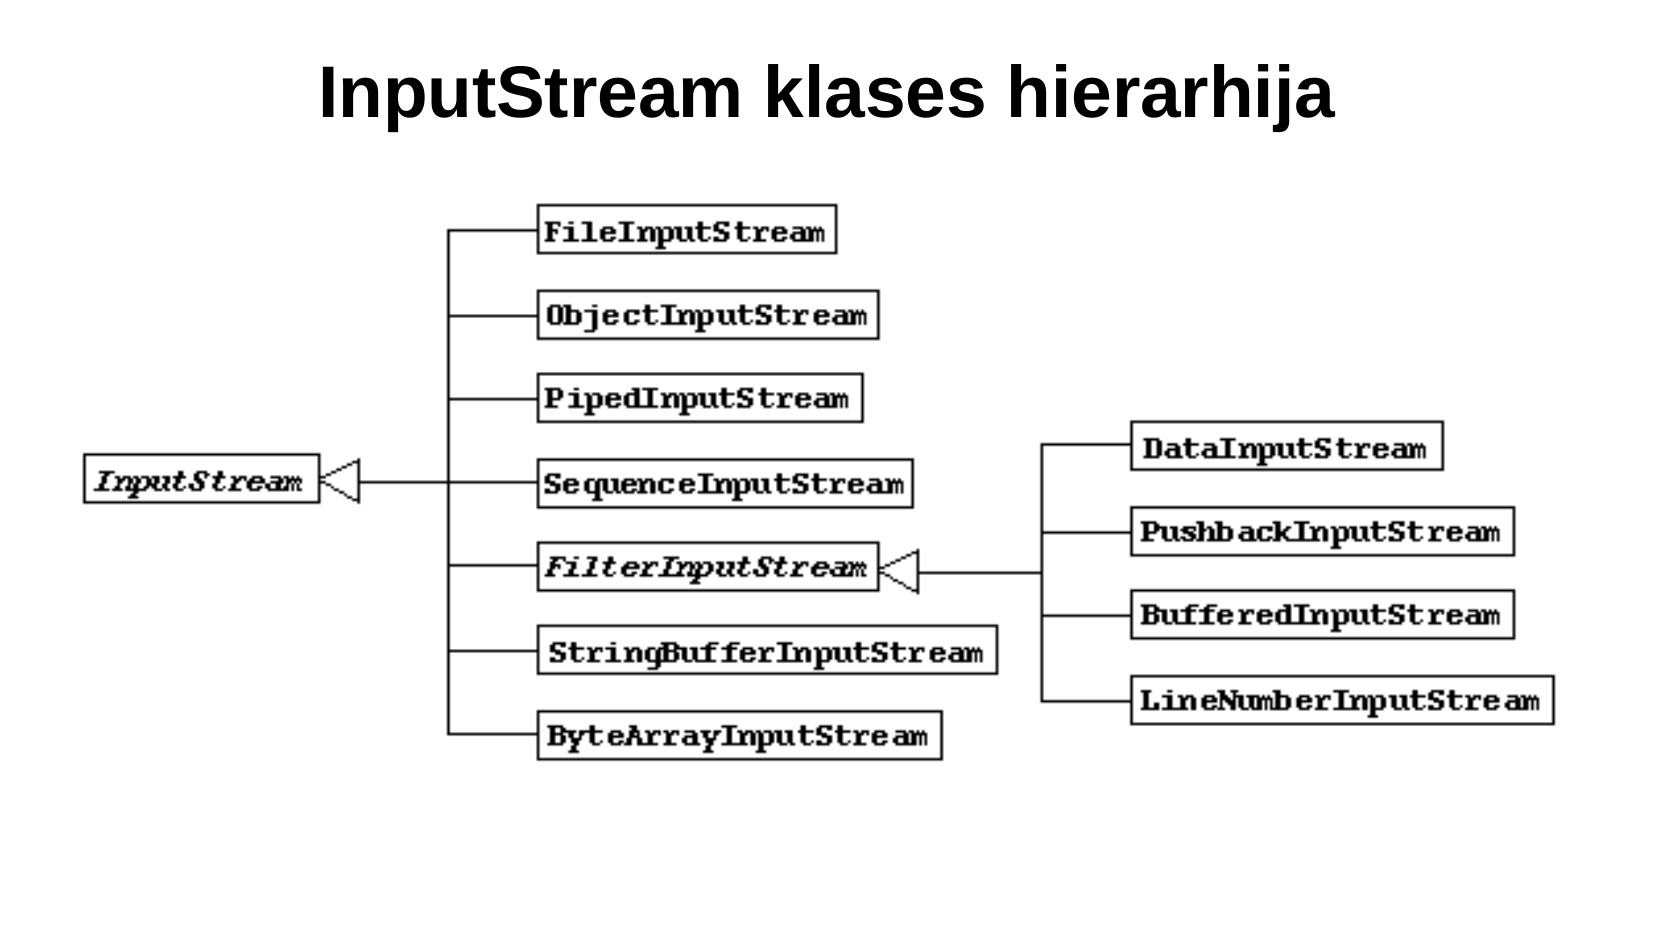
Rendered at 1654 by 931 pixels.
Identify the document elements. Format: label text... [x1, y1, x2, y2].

picture [47, 177, 1619, 789]
title InputStream klases hierarhija [82, 37, 1571, 147]
